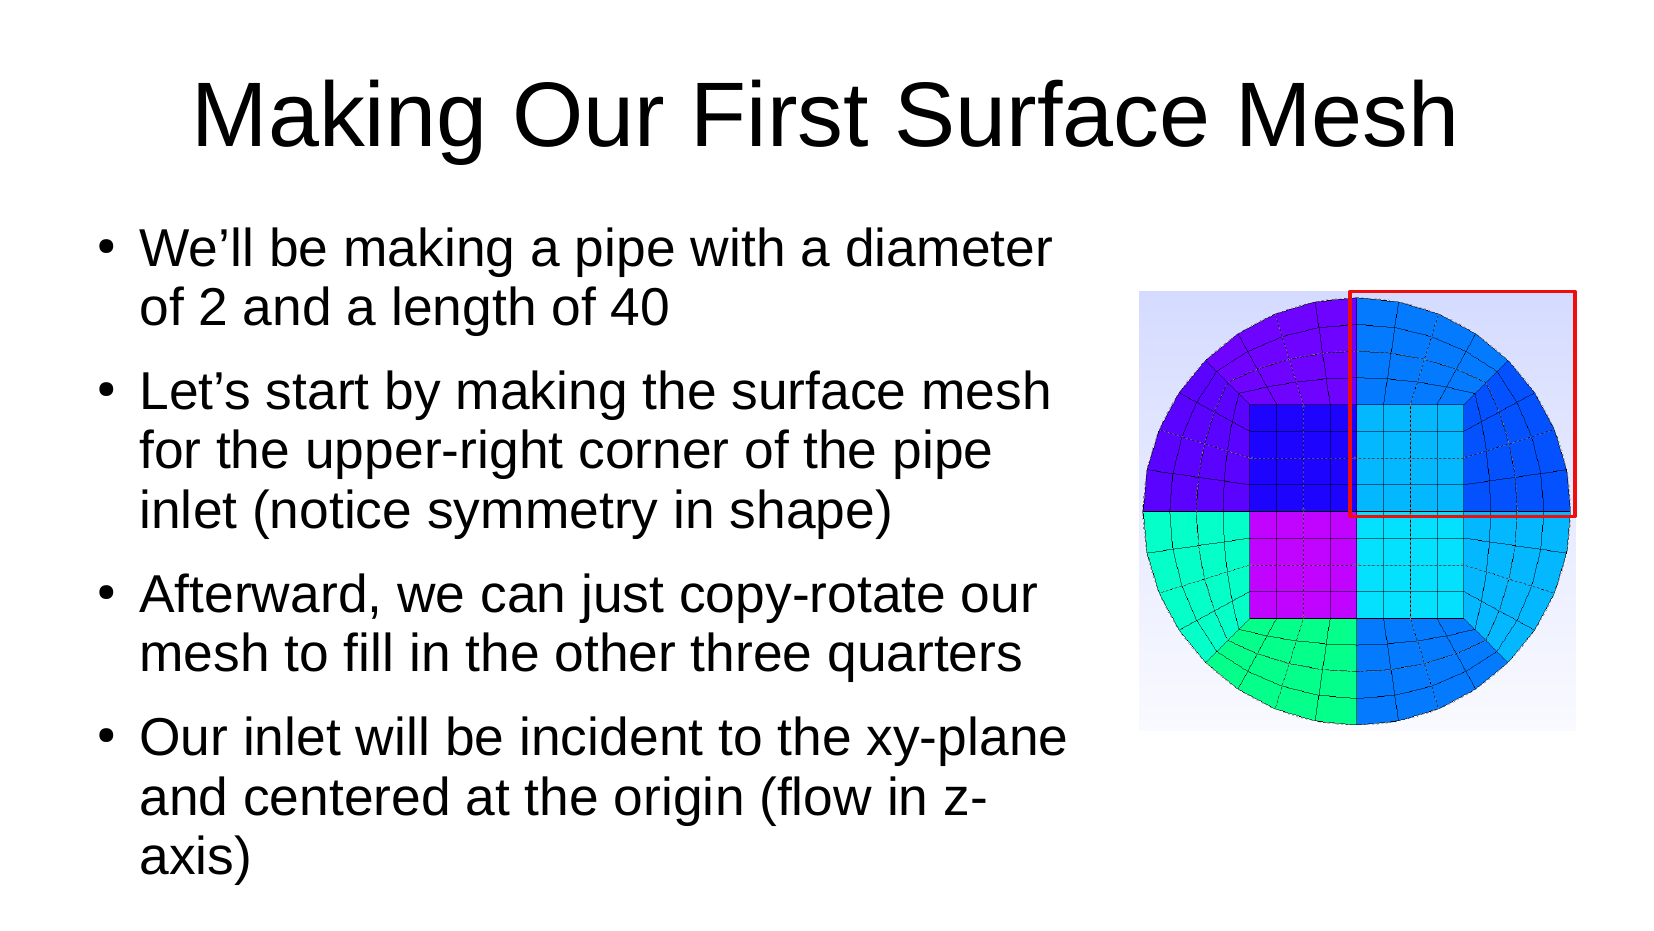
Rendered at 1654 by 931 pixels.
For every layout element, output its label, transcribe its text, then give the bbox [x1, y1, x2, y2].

title Making Our First Surface Mesh [82, 37, 1571, 193]
list We’ll be making a pipe with a diameter of 2 and a length of 40 Let’s start by making the surface mesh for the upper-right corner of the pipe inlet (notice symmetry in shape) Afterward, we can just copy-rotate our mesh to fill in the other three quarters Our inlet will be incident to the xy-plane and centered at the origin (flow in z-axis) [82, 217, 1088, 901]
picture [1352, 293, 1573, 515]
picture [1139, 291, 1576, 731]
